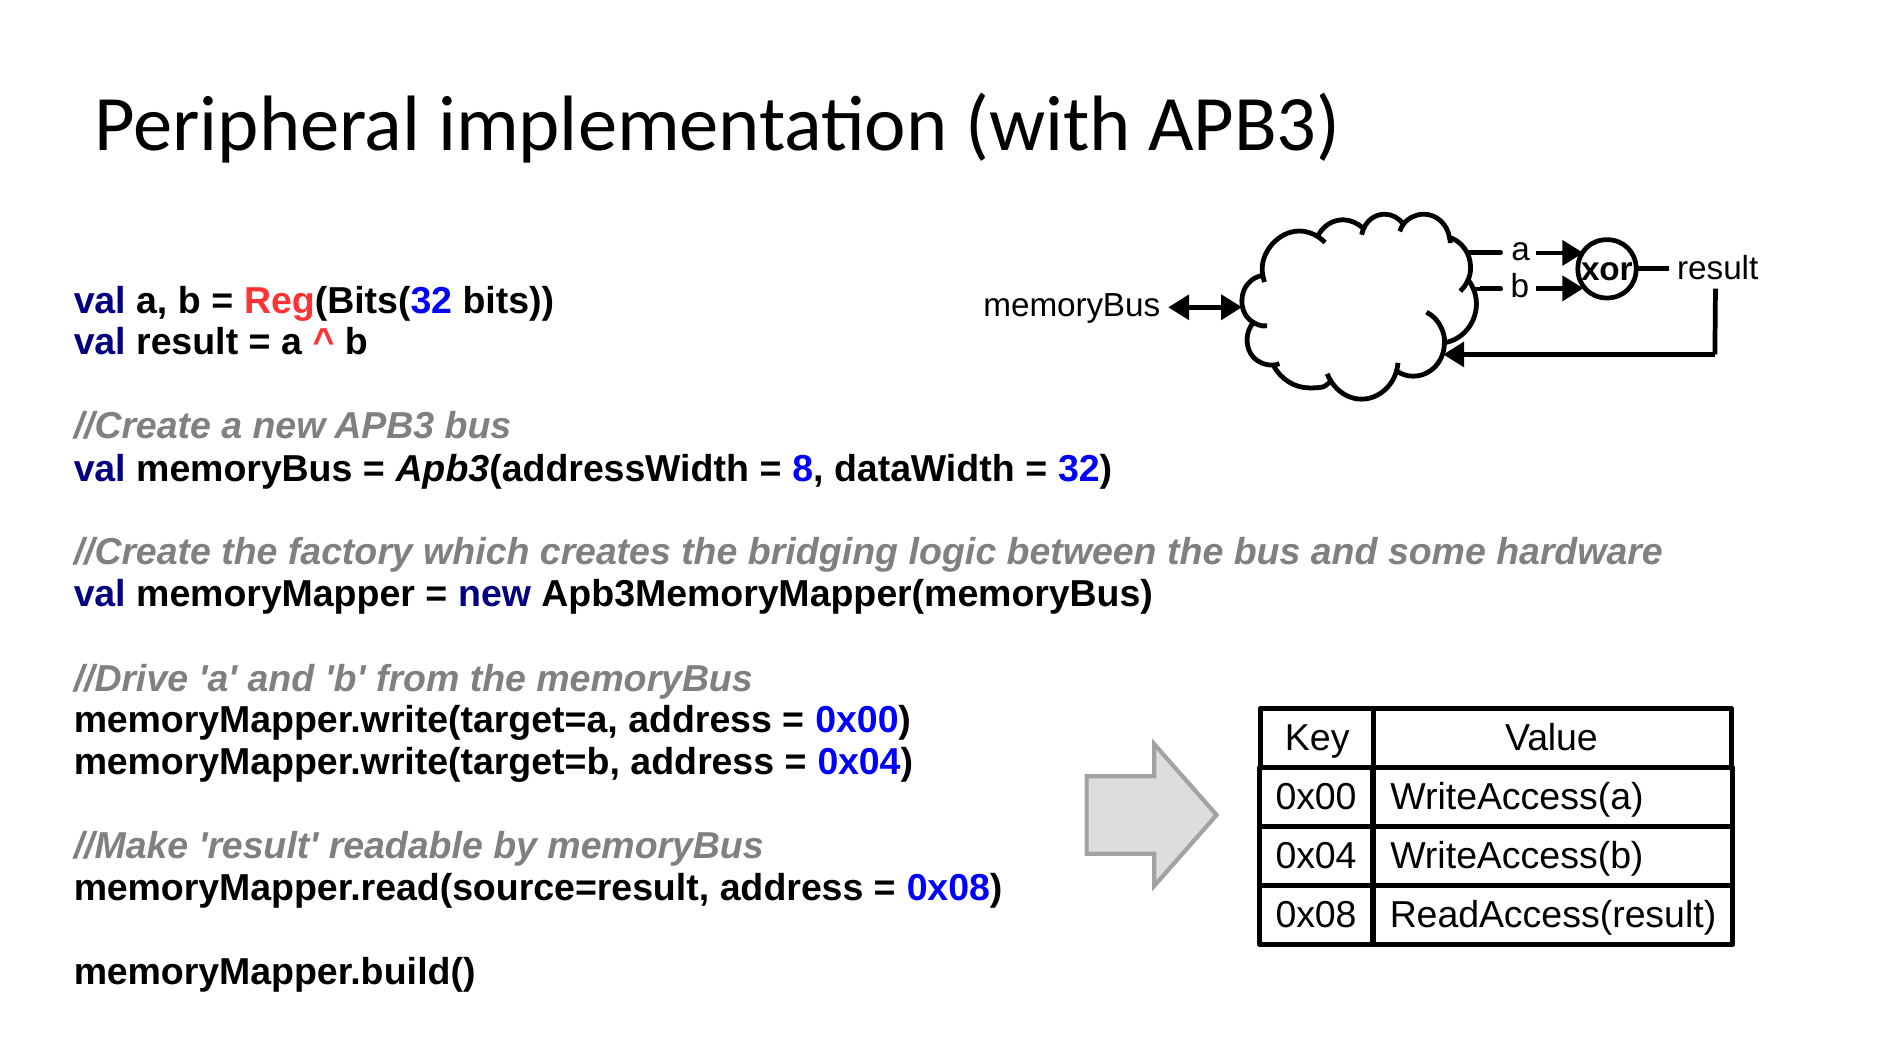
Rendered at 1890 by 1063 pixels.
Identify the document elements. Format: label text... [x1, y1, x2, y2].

title Peripheral implementation (with APB3) [94, 42, 1796, 220]
text_box val a, b = Reg(Bits(32 bits)) val result = a ^ b //Create a new APB3 bus val memoryBus = Apb3(addressWidth = 8, dataWidth = 32) //Create the factory which creates the bridging logic between the bus and some hardware val memoryMapper = new Apb3MemoryMapper(memoryBus) //Drive 'a' and 'b' from the memoryBus memoryMapper.write(target=a, address = 0x00) memoryMapper.write(target=b, address = 0x04) //Make 'result' readable by memoryBus memoryMapper.read(source=result, address = 0x08) memoryMapper.build() [59, 271, 1890, 1063]
text_box [1086, 744, 1217, 886]
picture [1257, 705, 1736, 947]
picture [968, 211, 1774, 402]
